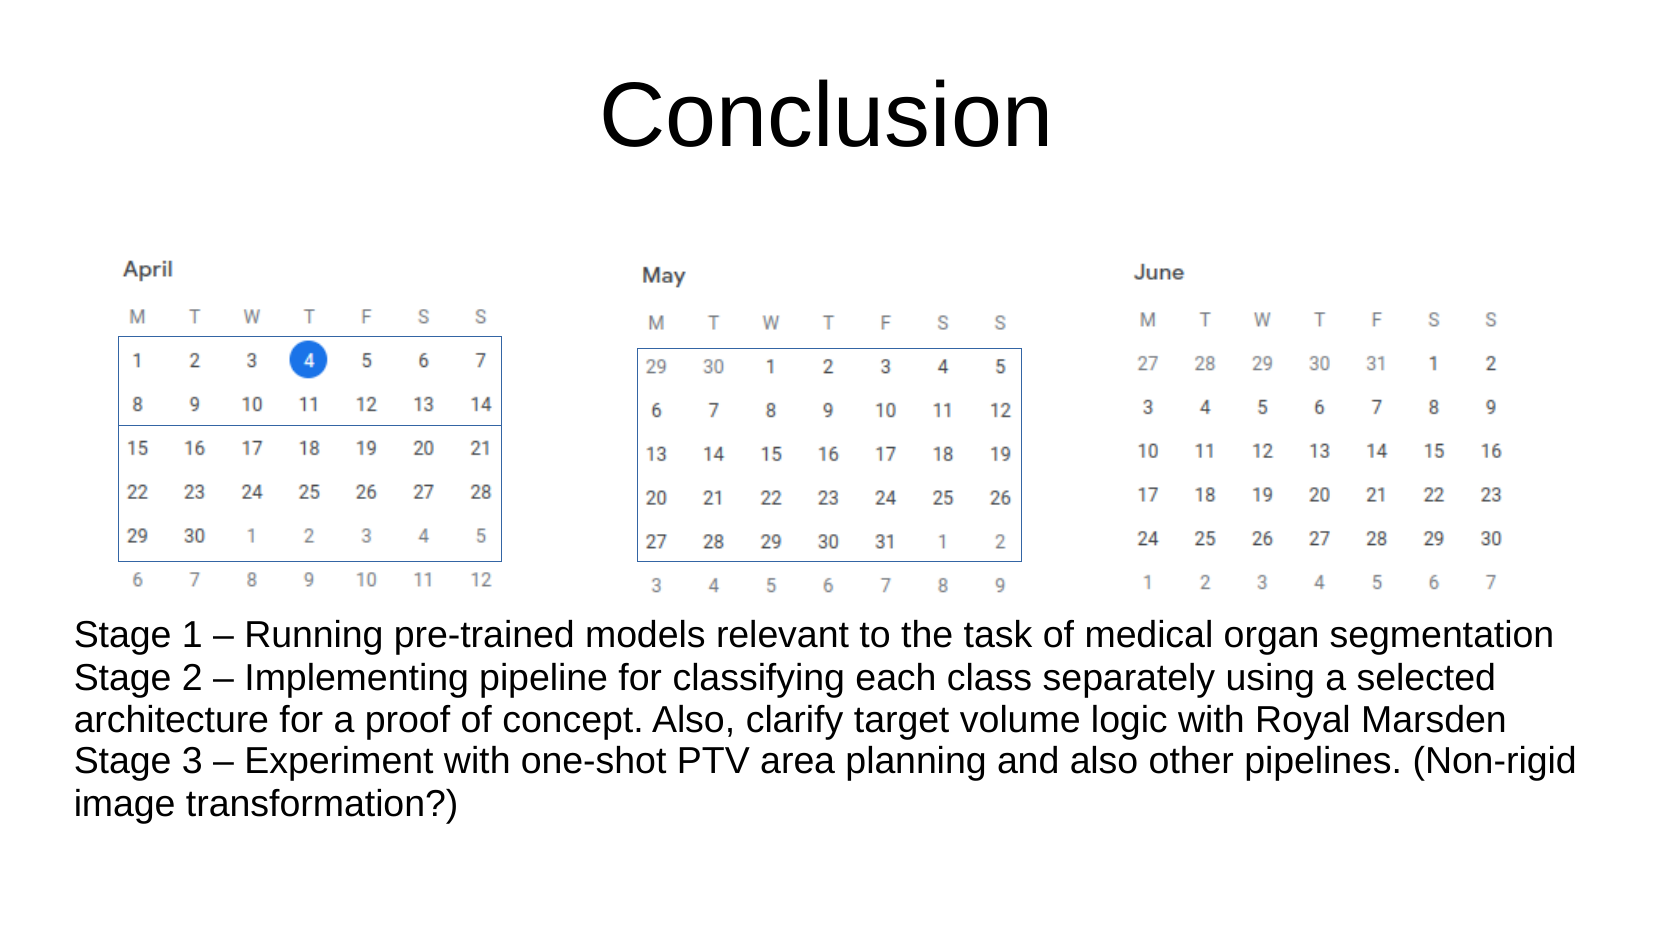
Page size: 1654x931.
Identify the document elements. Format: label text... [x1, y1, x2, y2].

picture [88, 236, 545, 606]
text_box Stage 1 – Running pre-trained models relevant to the task of medical organ segmentation Stage 2 – Implementing pipeline for classifying each class separately using a selected architecture for a proof of concept. Also, clarify target volume logic with Royal Marsden Stage 3 – Experiment with one-shot PTV area planning and also other pipelines. (Non-rigid image transformation?) [59, 606, 1625, 832]
title Conclusion [82, 37, 1571, 193]
picture [1122, 236, 1538, 606]
picture [617, 236, 1034, 606]
